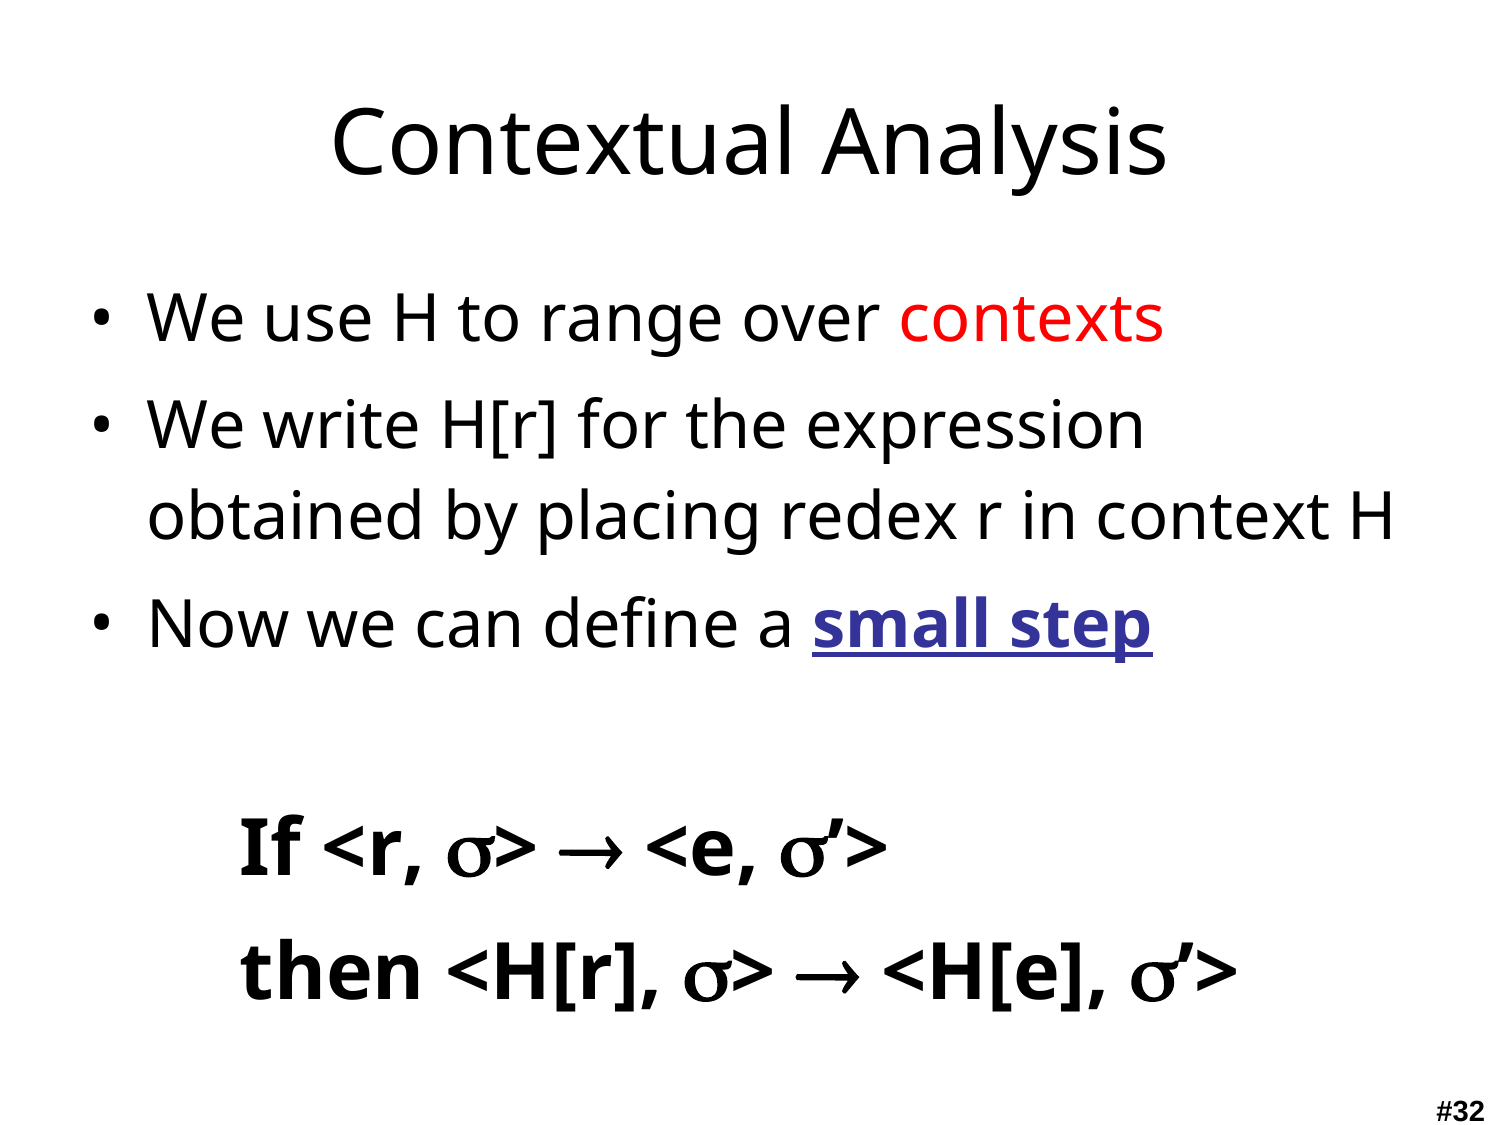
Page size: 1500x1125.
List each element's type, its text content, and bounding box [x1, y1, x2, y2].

title Contextual Analysis [75, 45, 1426, 233]
list We use H to range over contexts We write H[r] for the expression obtained by placing redex r in context H Now we can define a small step If <r, >  <e, ’> then <H[r], >  <H[e], ’> [75, 262, 1426, 1006]
